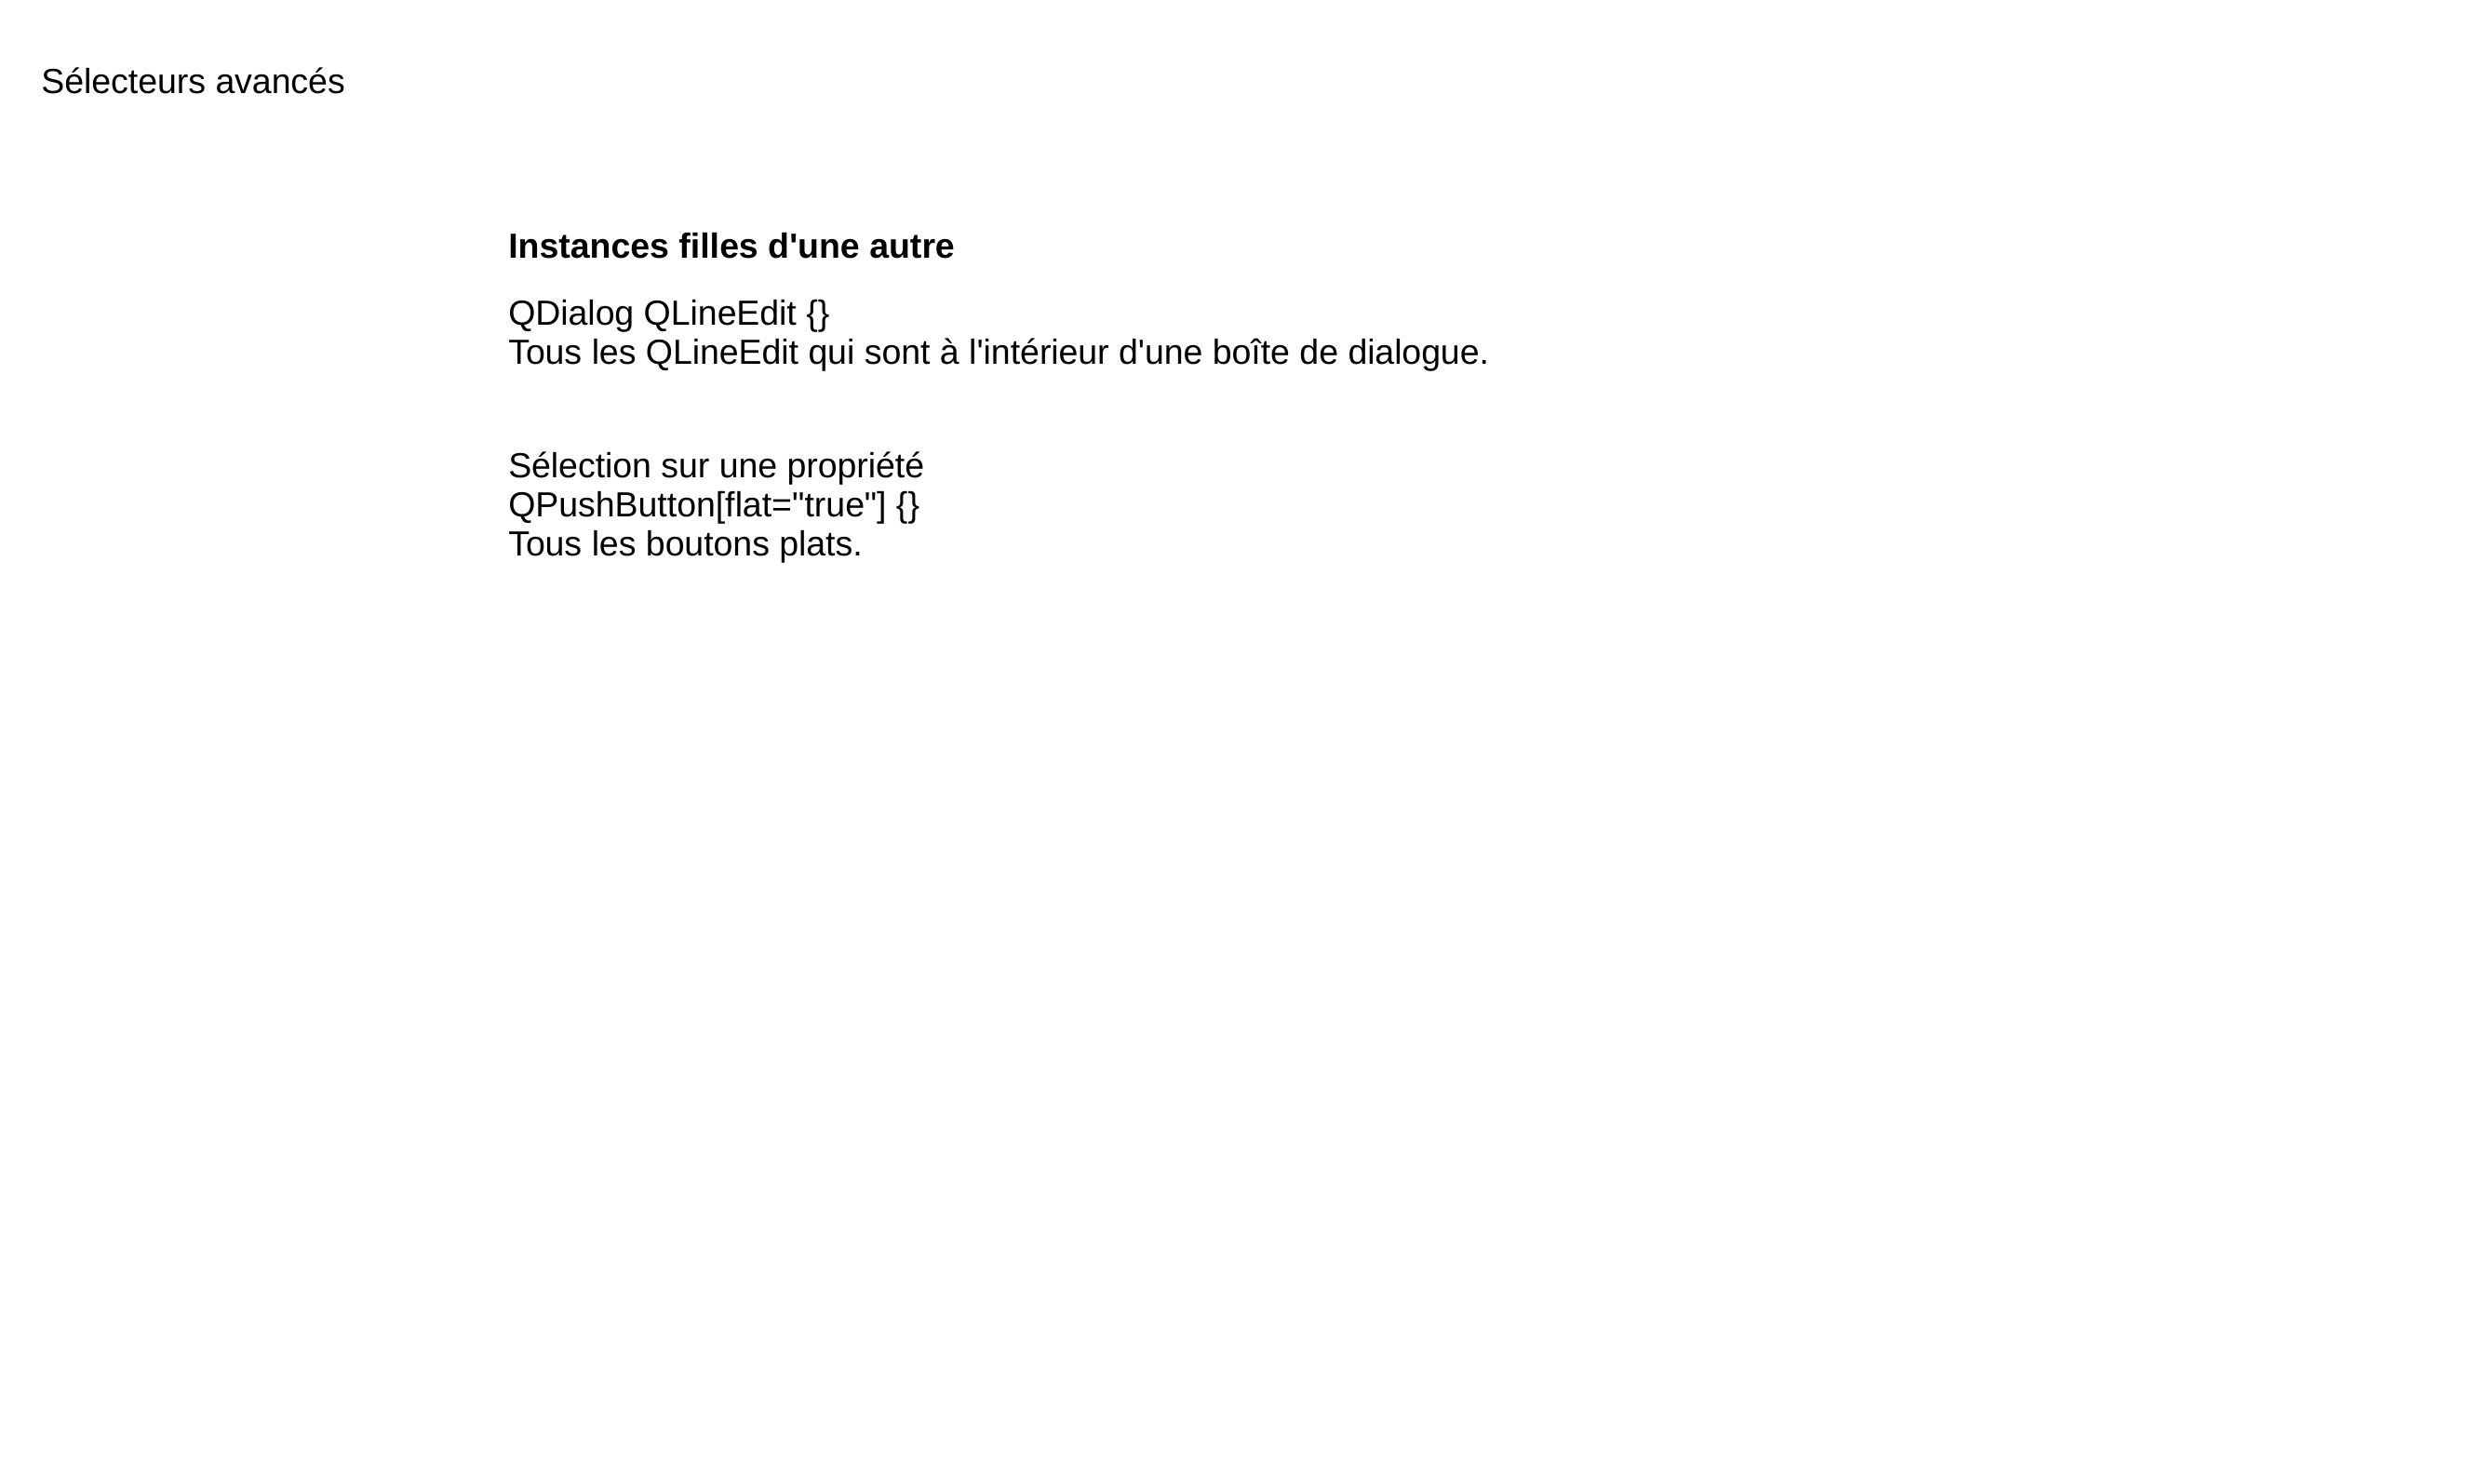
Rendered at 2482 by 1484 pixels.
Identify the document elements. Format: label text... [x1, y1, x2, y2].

text_box Sélecteurs avancés [27, 55, 2446, 108]
text_box Sélection sur une propriété QPushButton[flat="true"] {} Tous les boutons plats. [494, 439, 1924, 610]
text_box Instances filles d'une autre QDialog QLineEdit {} Tous les QLineEdit qui sont à l'intérieur d'une boîte de dialogue. [494, 220, 1924, 379]
